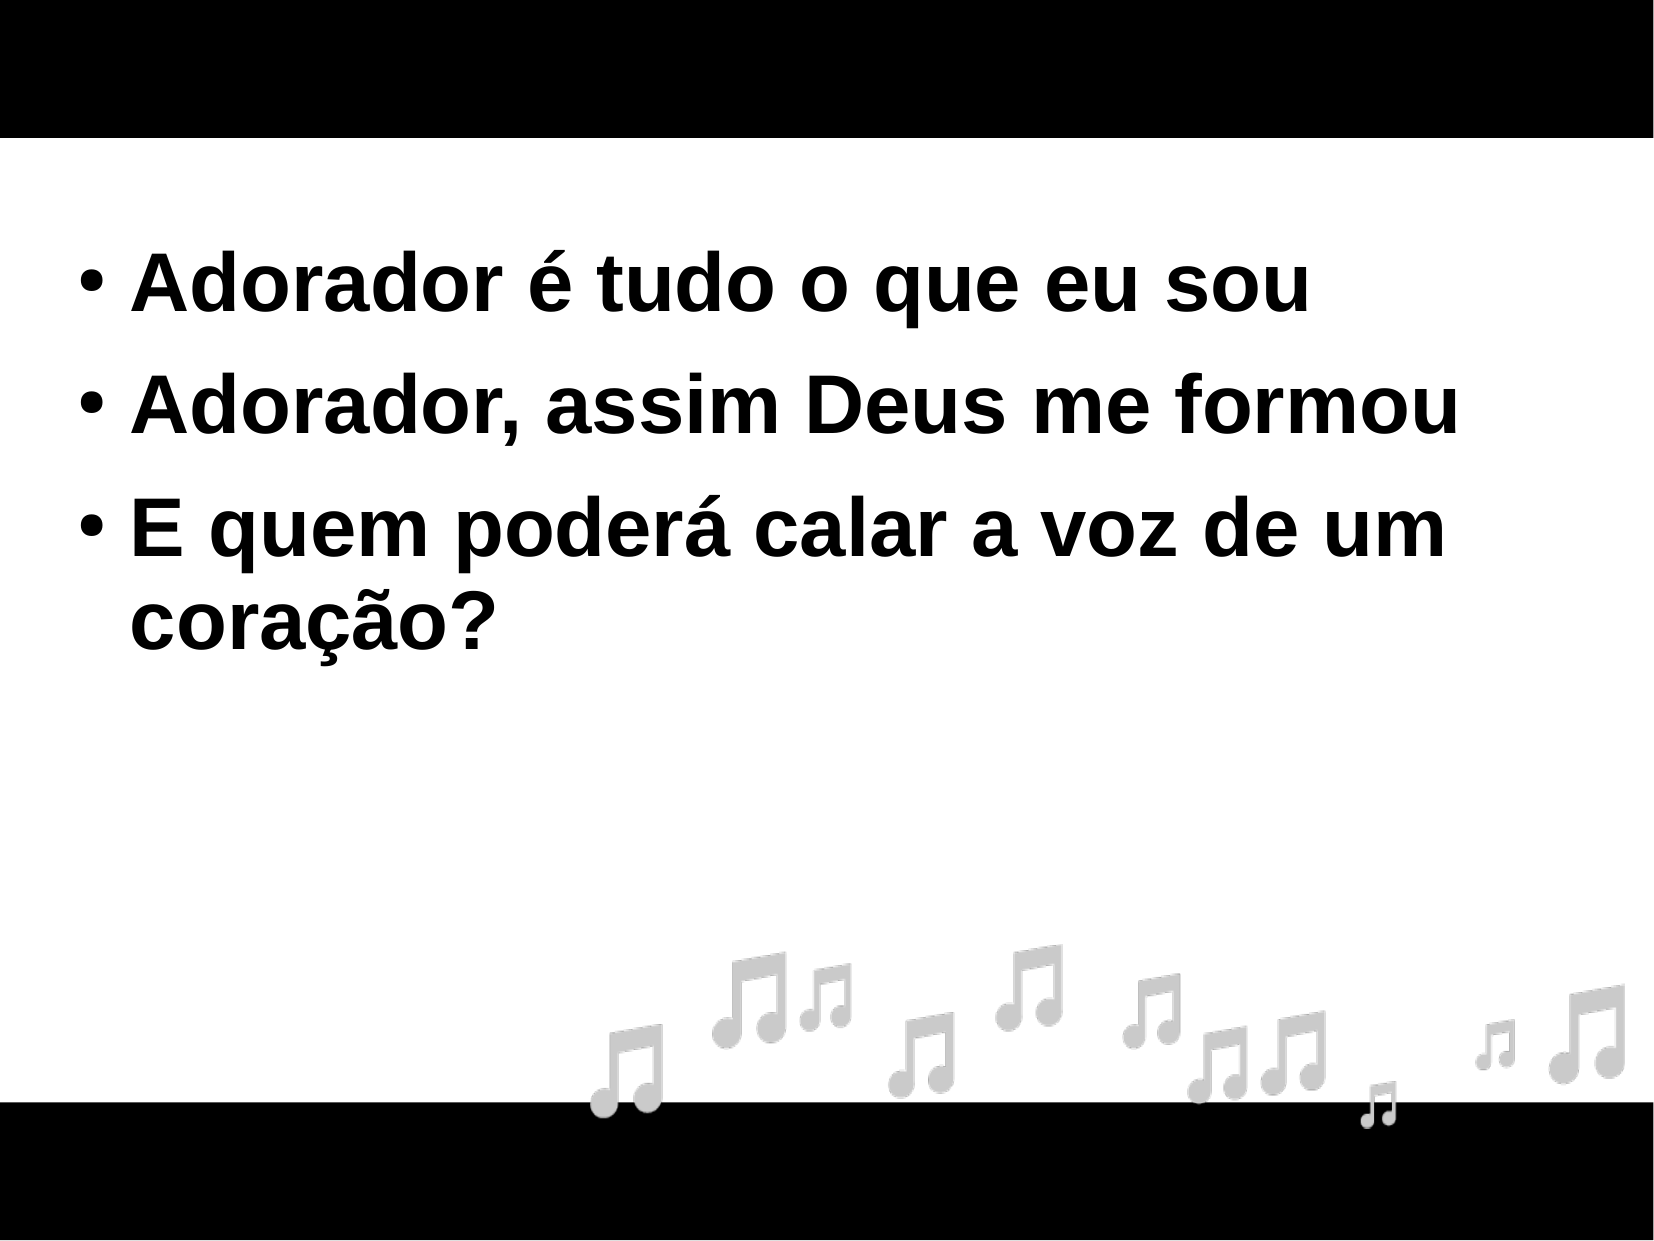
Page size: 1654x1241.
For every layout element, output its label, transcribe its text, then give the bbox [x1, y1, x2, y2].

list Adorador é tudo o que eu sou Adorador, assim Deus me formou E quem poderá calar a voz de um coração? [59, 236, 1595, 1024]
